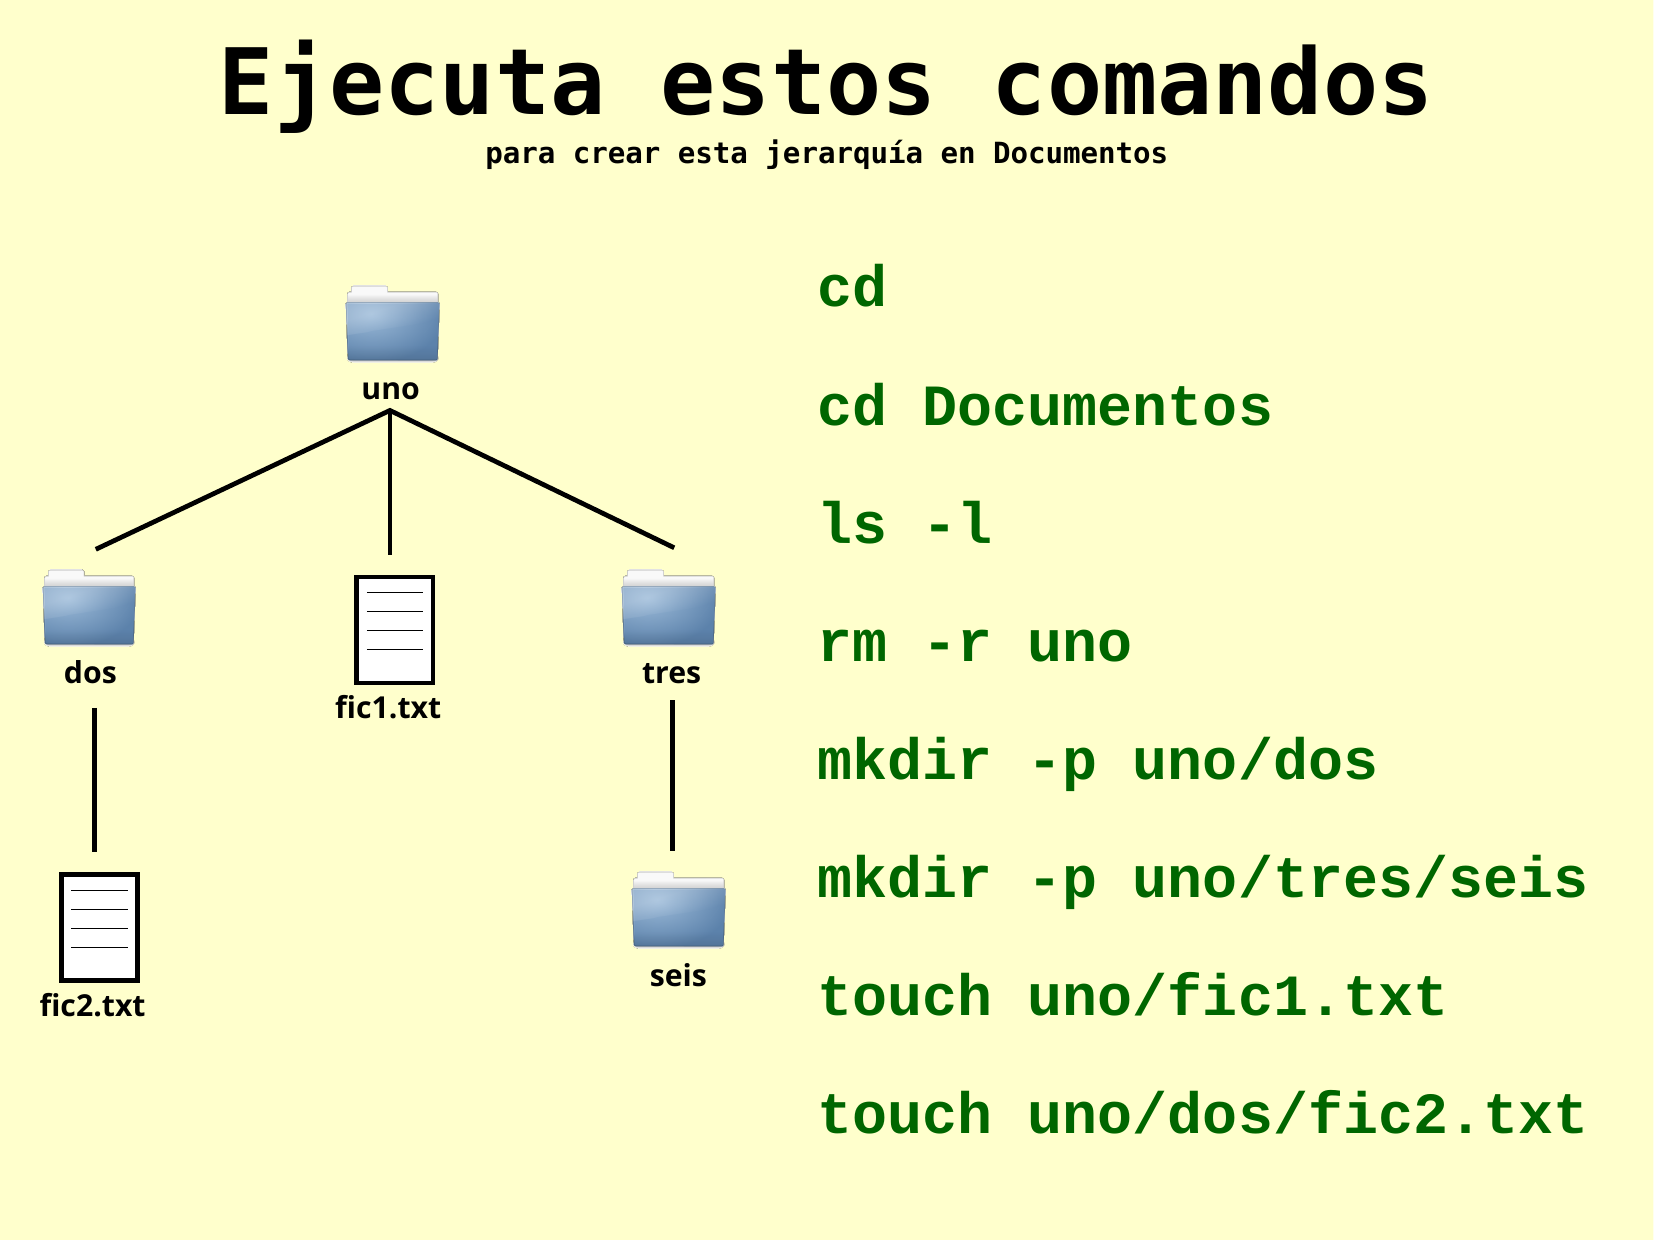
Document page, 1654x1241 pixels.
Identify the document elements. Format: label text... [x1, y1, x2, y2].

text_box cd Documentos [803, 369, 1630, 487]
picture [23, 271, 783, 1031]
title Ejecuta estos comandos para crear esta jerarquía en Documentos [82, 0, 1571, 204]
text_box cd [803, 251, 1630, 369]
text_box touch uno/fic1.txt [803, 959, 1630, 1077]
text_box mkdir -p uno/tres/seis [803, 841, 1630, 959]
text_box rm -r uno [803, 609, 1630, 723]
text_box touch uno/dos/fic2.txt [803, 1077, 1630, 1199]
text_box mkdir -p uno/dos [803, 723, 1630, 841]
text_box ls -l [803, 487, 1630, 609]
